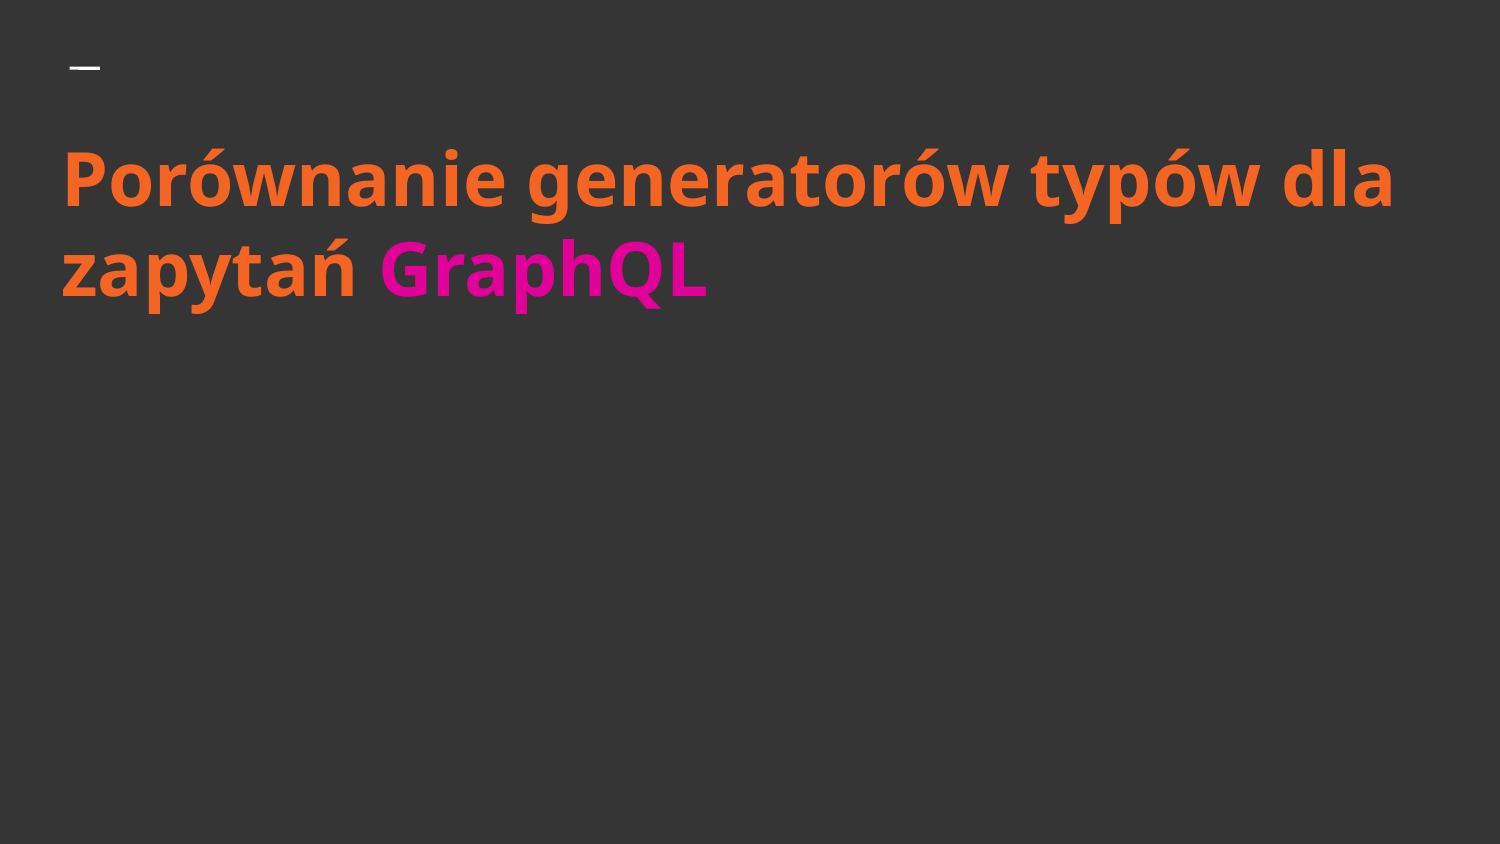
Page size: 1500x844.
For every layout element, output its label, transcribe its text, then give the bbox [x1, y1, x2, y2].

title Porównanie generatorów typów dla zapytań GraphQL [46, 116, 1463, 746]
